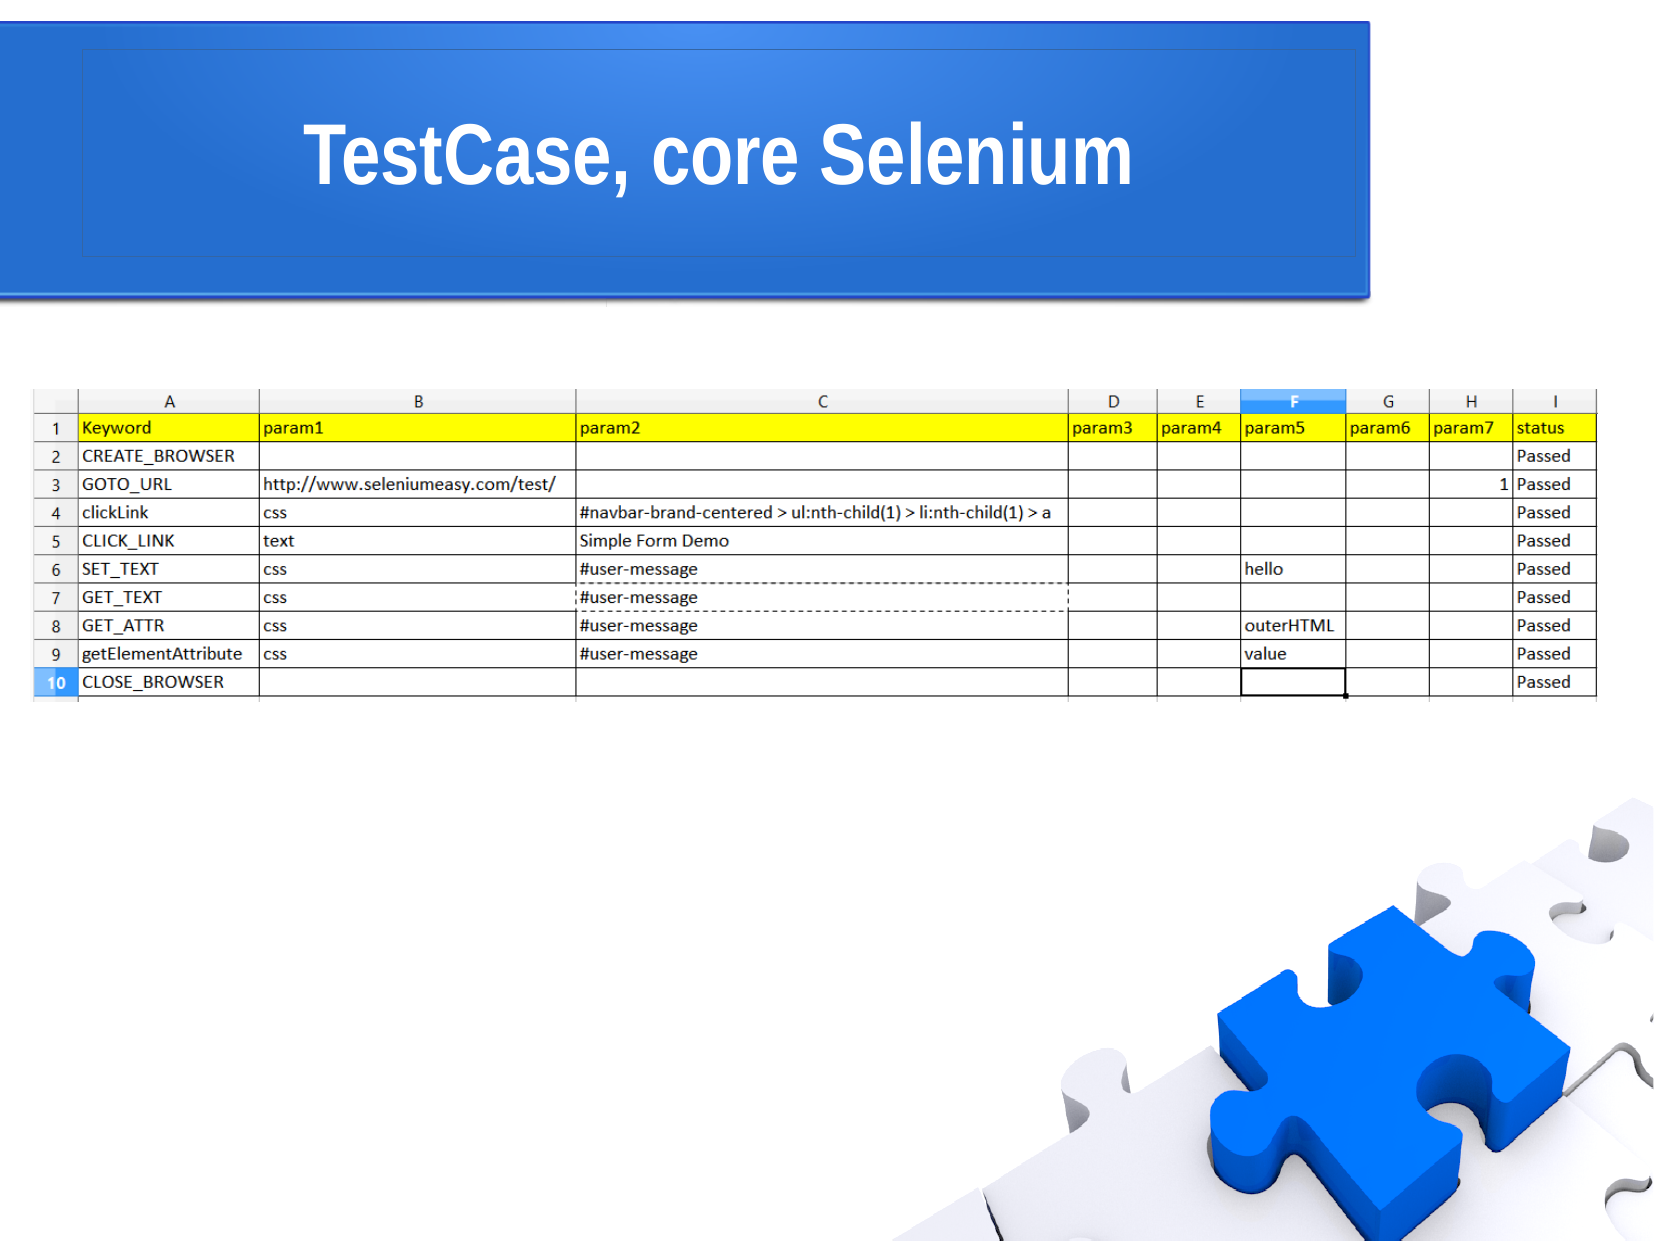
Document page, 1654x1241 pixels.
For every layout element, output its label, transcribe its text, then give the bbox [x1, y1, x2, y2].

picture [0, 21, 1375, 307]
picture [30, 389, 1654, 1241]
title TestCase, core Selenium [82, 49, 1356, 257]
